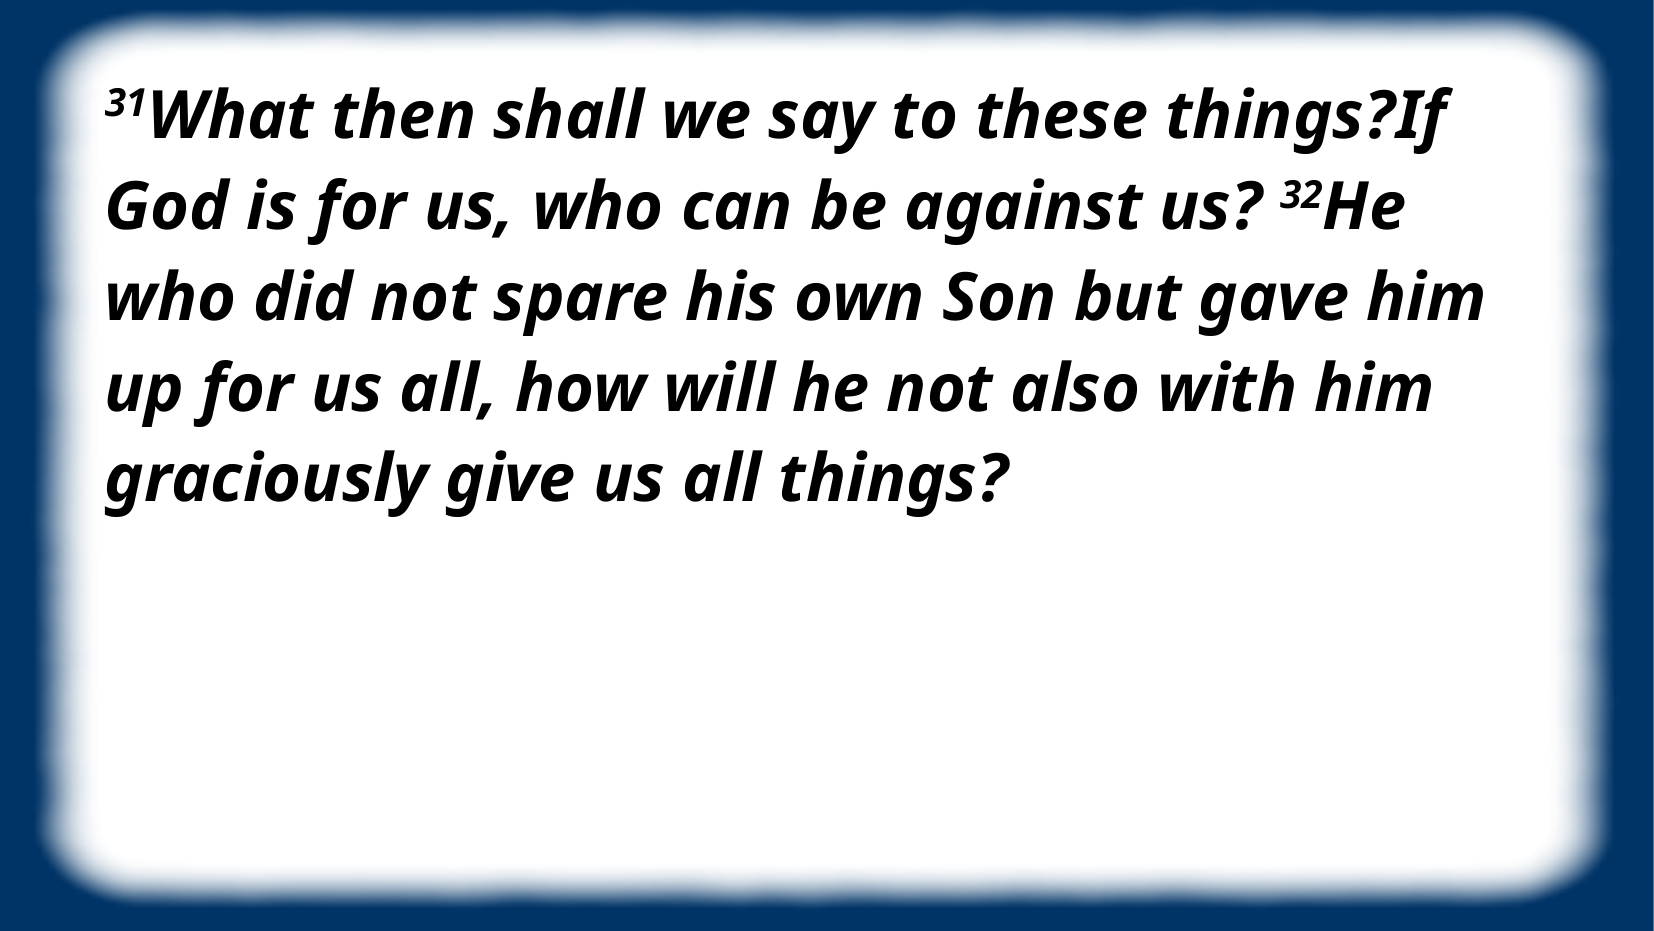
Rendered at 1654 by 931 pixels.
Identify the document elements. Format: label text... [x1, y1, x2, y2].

picture [0, 0, 1654, 931]
text_box 31What then shall we say to these things?If God is for us, who can be against us? 32He who did not spare his own Son but gave him up for us all, how will he not also with him graciously give us all things? [90, 60, 1546, 519]
